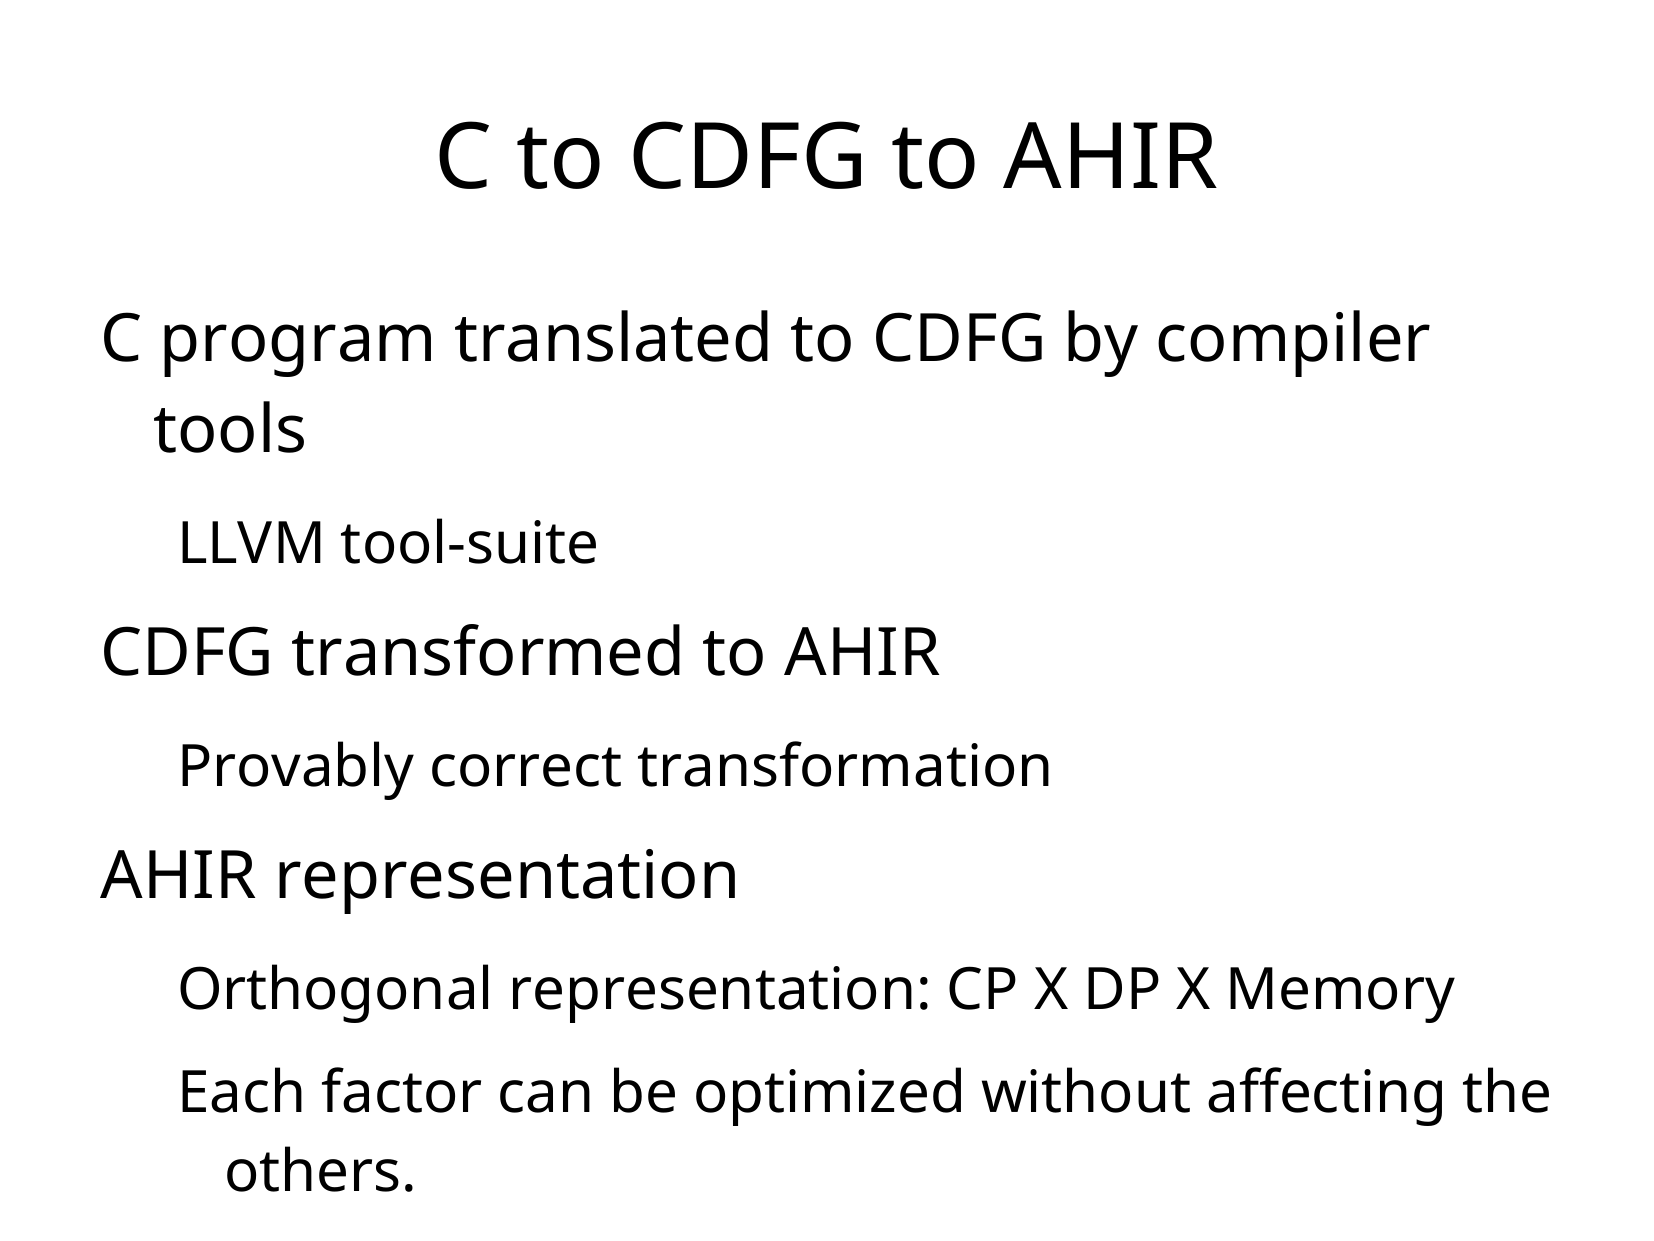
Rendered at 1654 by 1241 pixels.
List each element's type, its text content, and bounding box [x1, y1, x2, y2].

list C program translated to CDFG by compiler tools LLVM tool-suite CDFG transformed to AHIR Provably correct transformation AHIR representation Orthogonal representation: CP X DP X Memory Each factor can be optimized without affecting the others. [82, 290, 1571, 1126]
title C to CDFG to AHIR [82, 49, 1571, 257]
